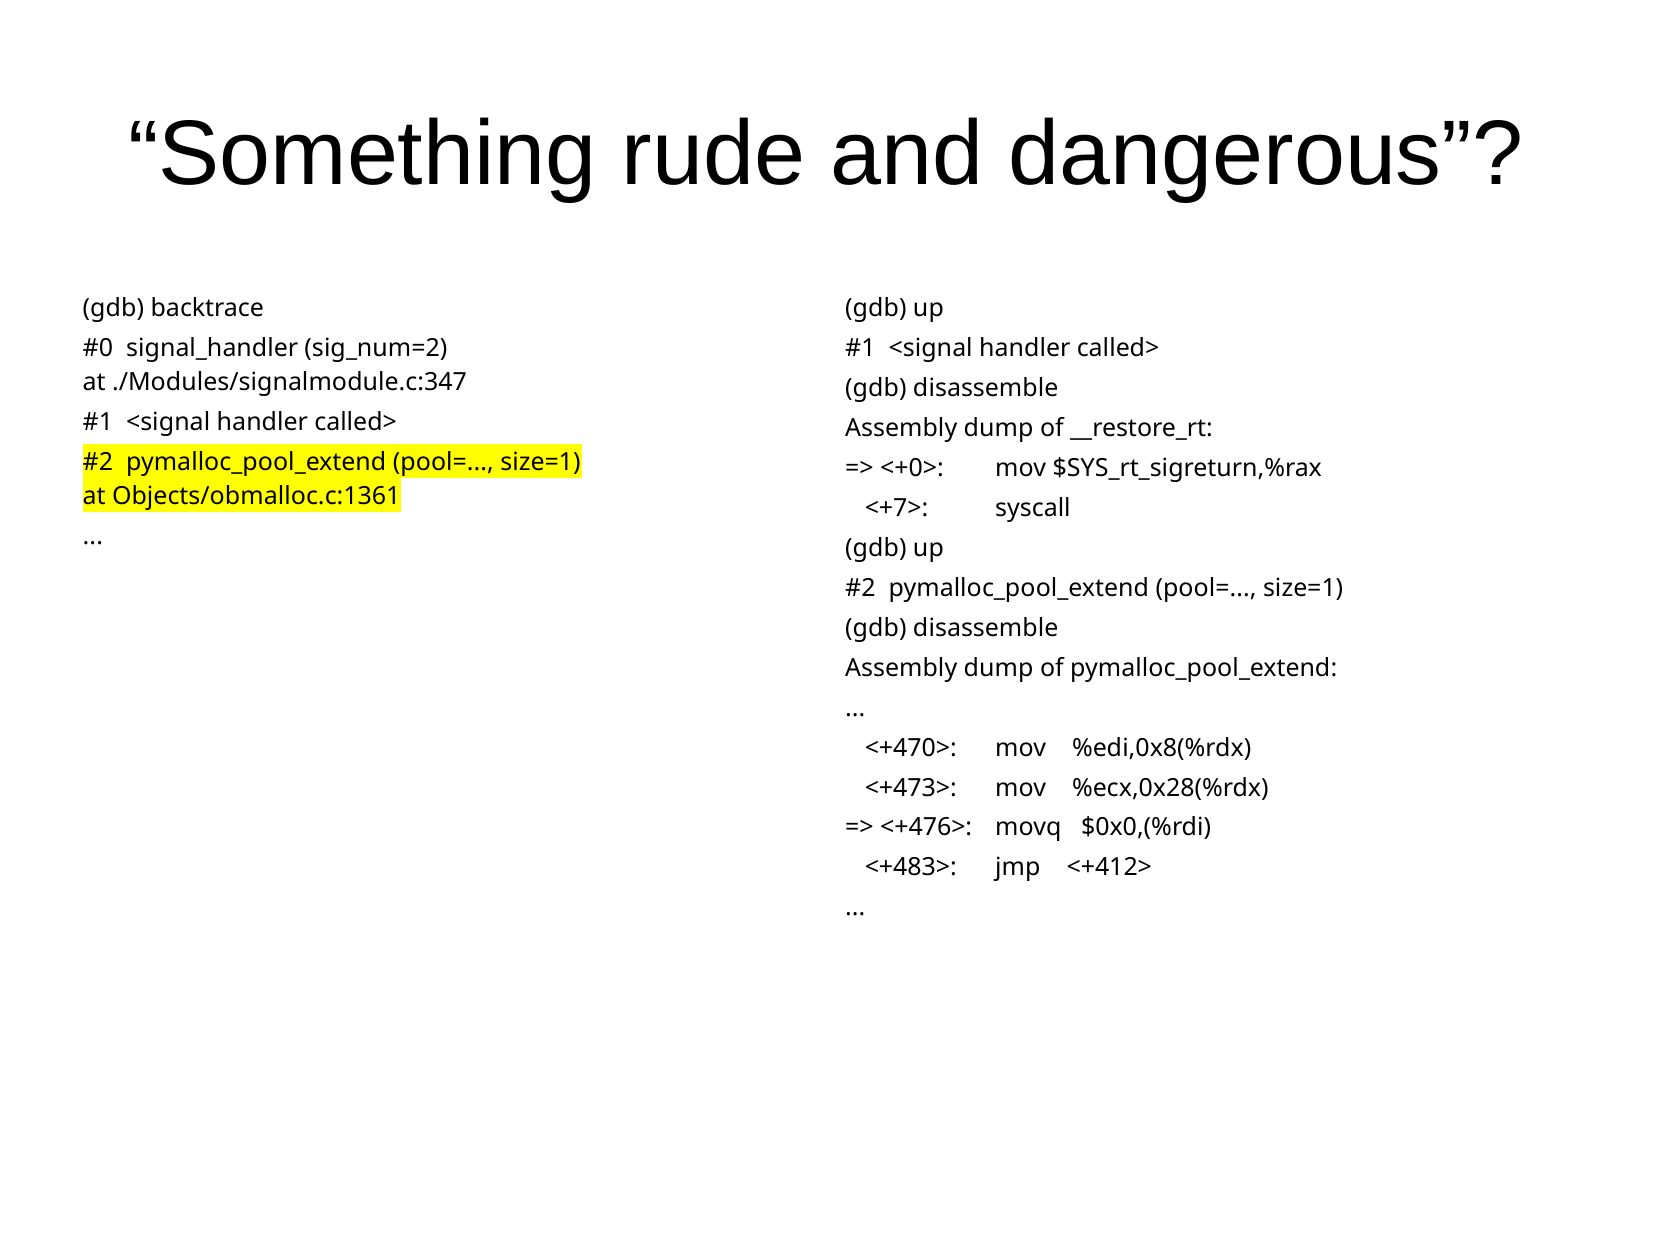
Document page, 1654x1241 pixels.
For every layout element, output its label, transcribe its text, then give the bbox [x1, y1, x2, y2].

list (gdb) backtrace #0 signal_handler (sig_num=2) at ./Modules/signalmodule.c:347 #1 <signal handler called> #2 pymalloc_pool_extend (pool=..., size=1) at Objects/obmalloc.c:1361 ... [82, 290, 809, 1201]
title “Something rude and dangerous”? [82, 49, 1571, 257]
list (gdb) up #1 <signal handler called> (gdb) disassemble Assembly dump of __restore_rt: => <+0>: mov $SYS_rt_sigreturn,%rax <+7>: syscall (gdb) up #2 pymalloc_pool_extend (pool=..., size=1) (gdb) disassemble Assembly dump of pymalloc_pool_extend: ... <+470>: mov %edi,0x8(%rdx) <+473>: mov %ecx,0x28(%rdx) => <+476>: movq $0x0,(%rdi) <+483>: jmp <+412> ... [845, 290, 1654, 1201]
